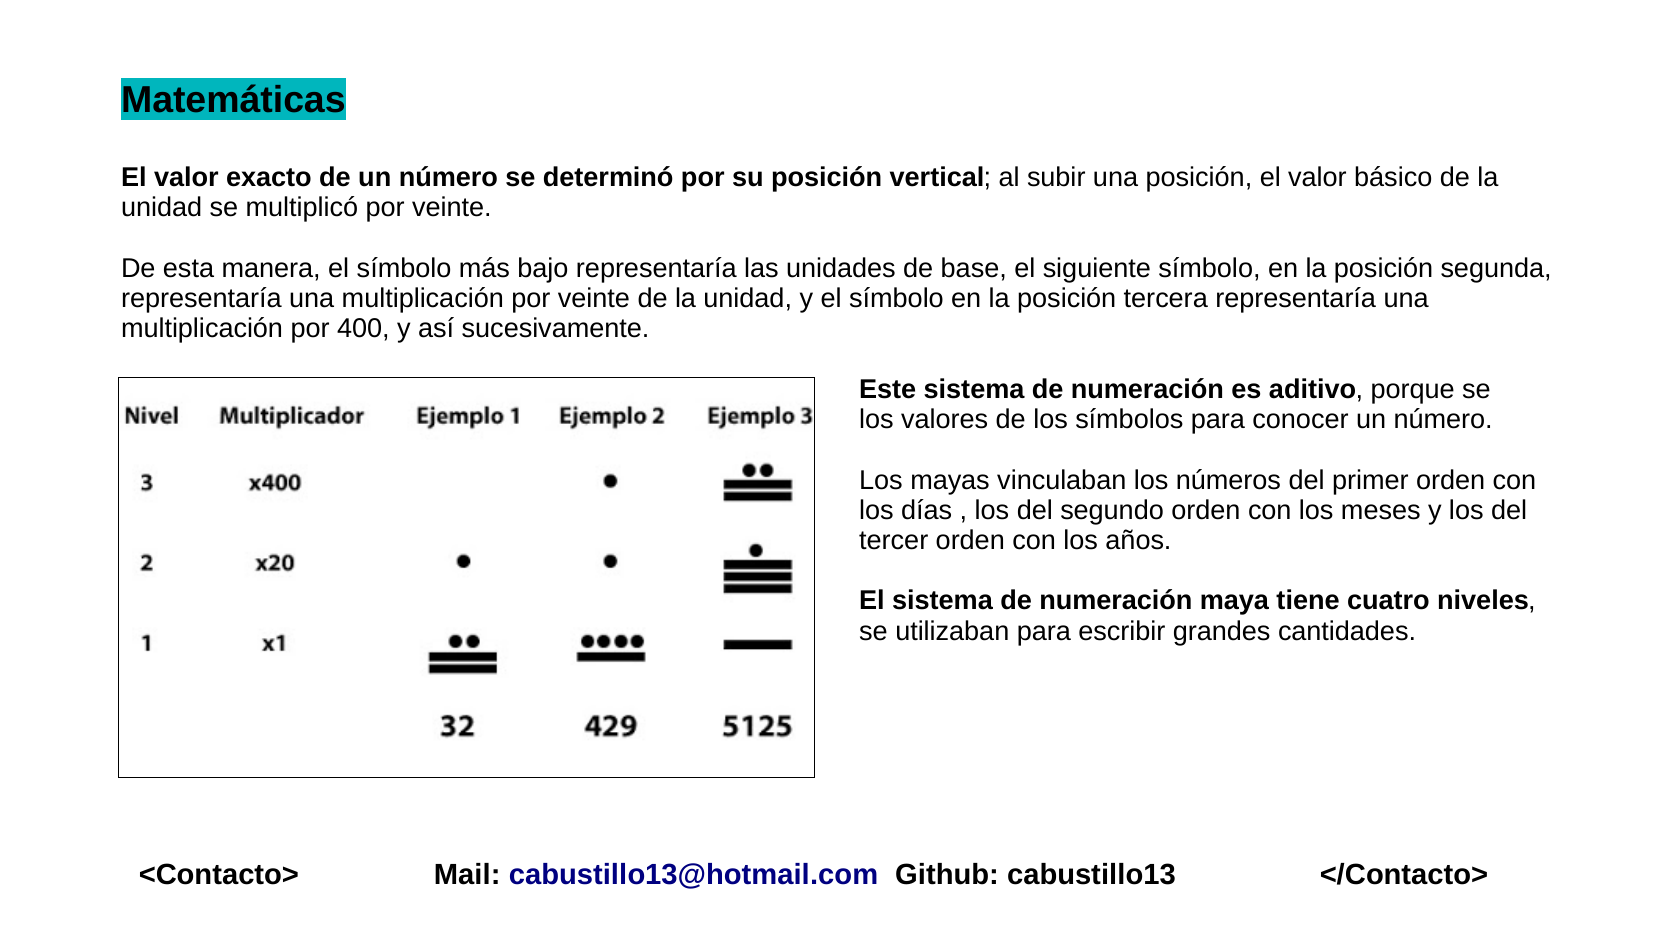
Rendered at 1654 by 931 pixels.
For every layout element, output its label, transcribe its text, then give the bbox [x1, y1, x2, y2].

text_box <Contacto> Mail: cabustillo13@hotmail.com Github: cabustillo13 </Contacto> [124, 850, 1654, 898]
text_box Matemáticas El valor exacto de un número se determinó por su posición vertical; al subir una posición, el valor básico de la unidad se multiplicó por veinte. De esta manera, el símbolo más bajo representaría las unidades de base, el siguiente símbolo, en la posición segunda, representaría una multiplicación por veinte de la unidad, y el símbolo en la posición tercera representaría una multiplicación por 400, y así sucesivamente. Este sistema de numeración es aditivo, porque se suman los valores de los símbolos para conocer un número. Los mayas vinculaban los números del primer orden con los días , los del segundo orden con los meses y los del tercer orden con los años. El sistema de numeración maya tiene cuatro niveles, que se utilizaban para escribir grandes cantidades. [106, 70, 1571, 714]
picture [118, 377, 815, 778]
